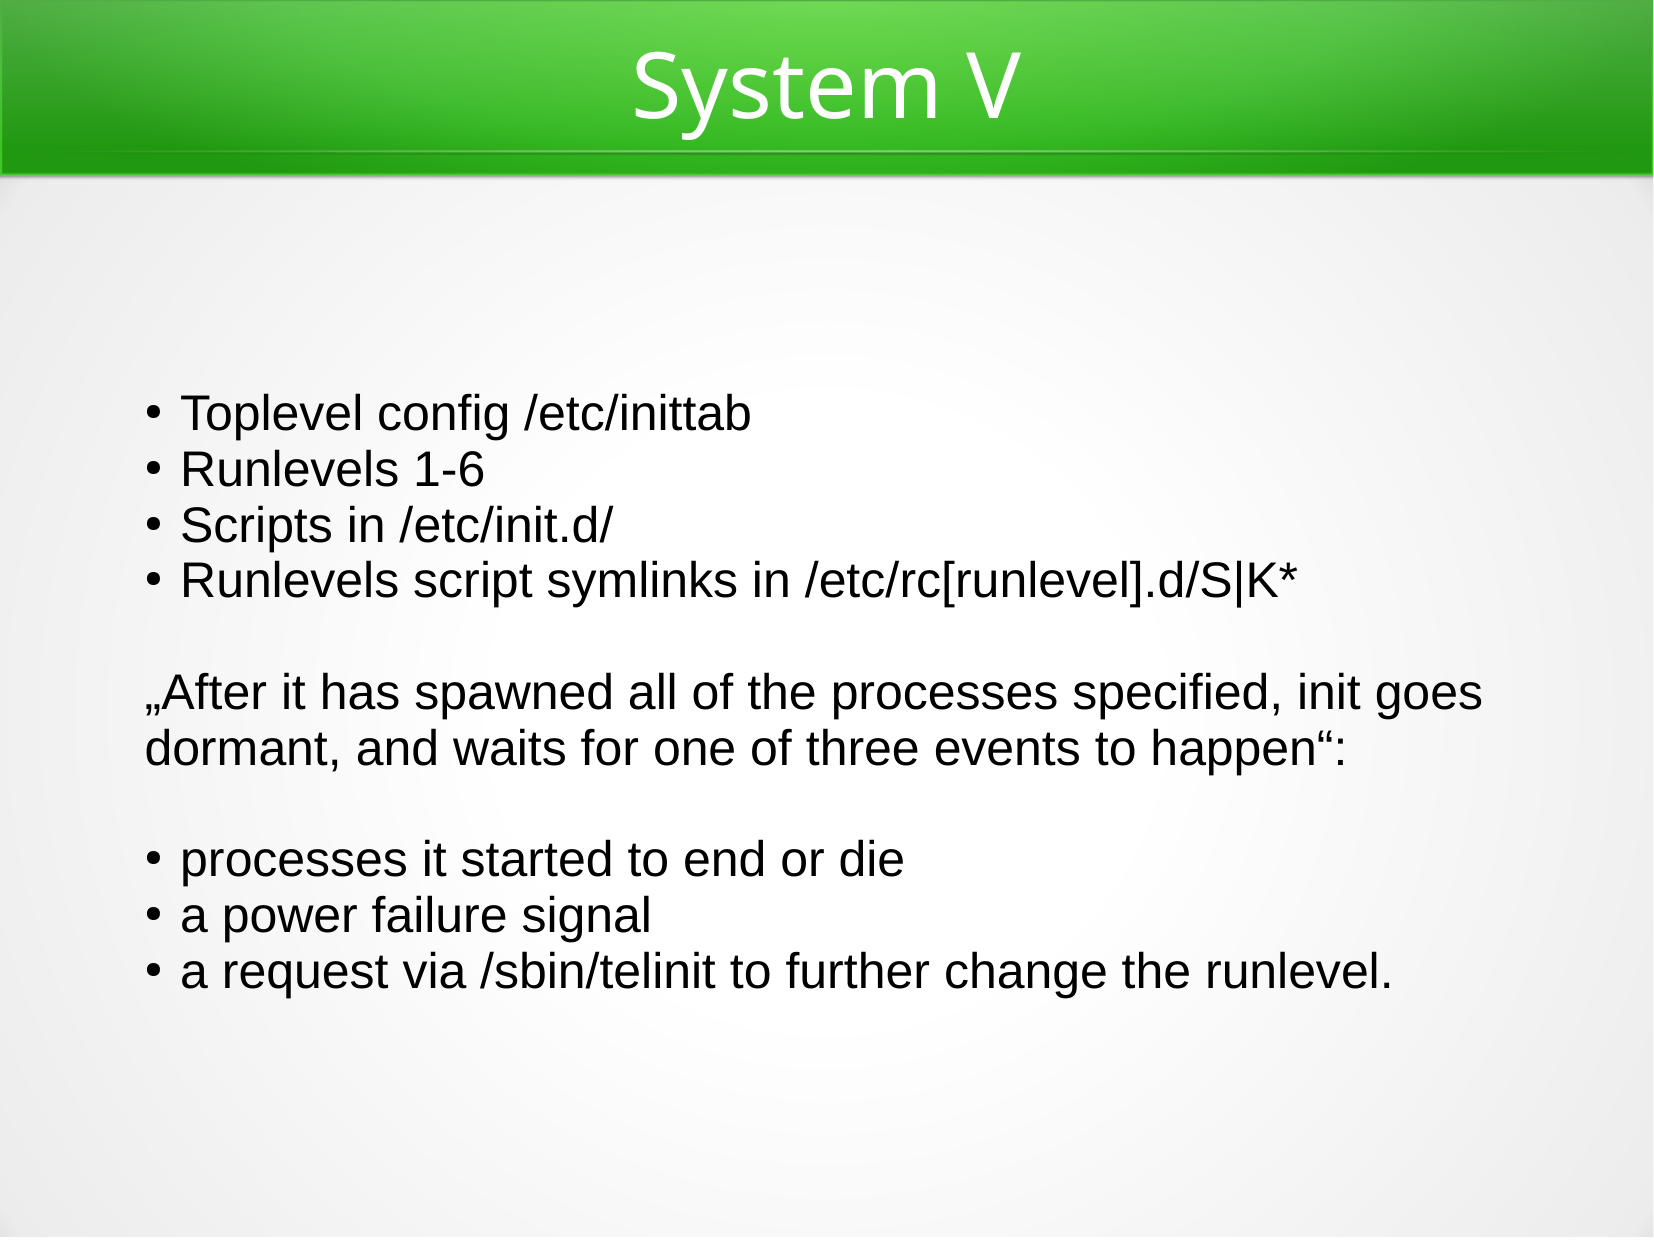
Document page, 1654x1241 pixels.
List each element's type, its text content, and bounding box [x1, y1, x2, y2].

text_box Toplevel config /etc/inittab Runlevels 1-6 Scripts in /etc/init.d/ Runlevels script symlinks in /etc/rc[runlevel].d/S|K* „After it has spawned all of the processes specified, init goes dormant, and waits for one of three events to happen“: processes it started to end or die a power failure signal a request via /sbin/telinit to further change the runlevel. [129, 377, 1548, 1118]
title System V [82, 11, 1571, 154]
picture [0, 0, 1654, 1237]
